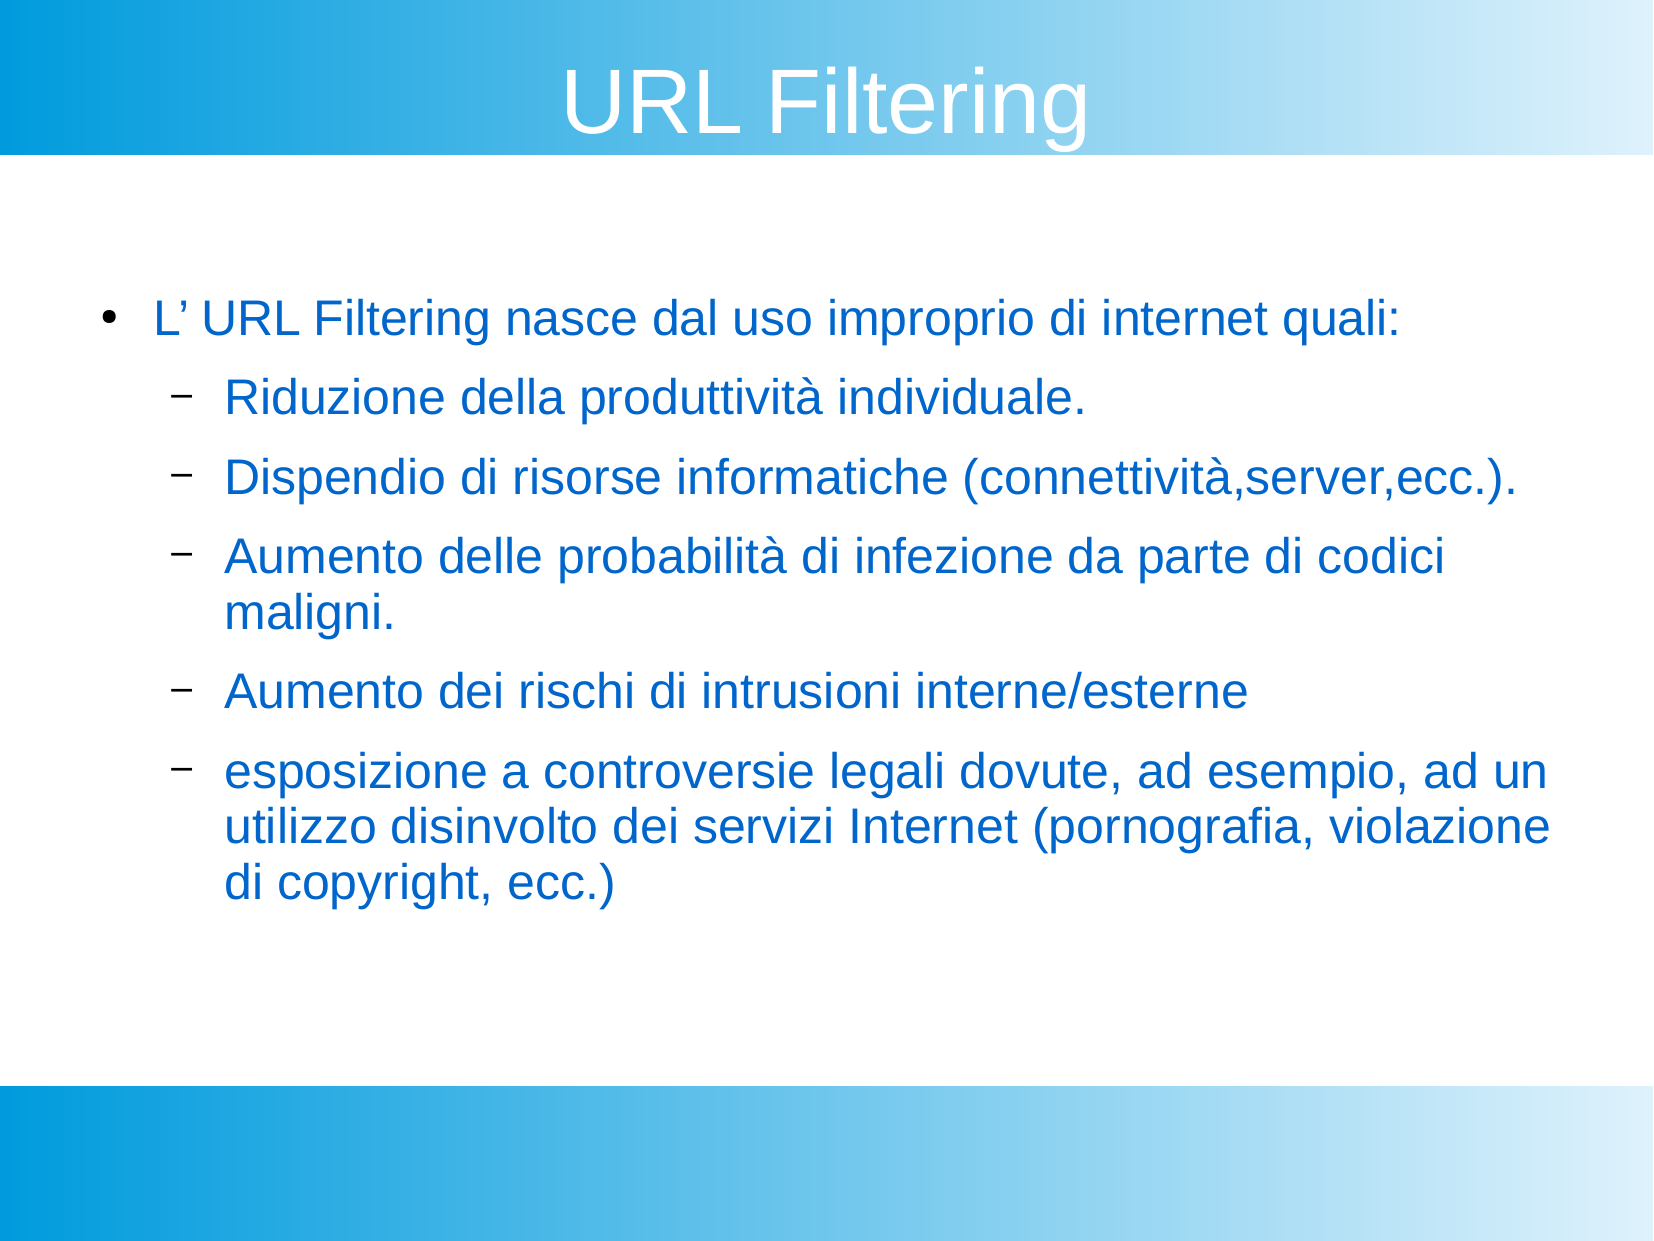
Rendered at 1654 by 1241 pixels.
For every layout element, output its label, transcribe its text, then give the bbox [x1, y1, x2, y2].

list L’ URL Filtering nasce dal uso improprio di internet quali: Riduzione della produttività individuale. Dispendio di risorse informatiche (connettività,server,ecc.). Aumento delle probabilità di infezione da parte di codici maligni. Aumento dei rischi di intrusioni interne/esterne esposizione a controversie legali dovute, ad esempio, ad un utilizzo disinvolto dei servizi Internet (pornografia, violazione di copyright, ecc.) [82, 290, 1571, 1010]
title URL Filtering [82, 49, 1571, 155]
